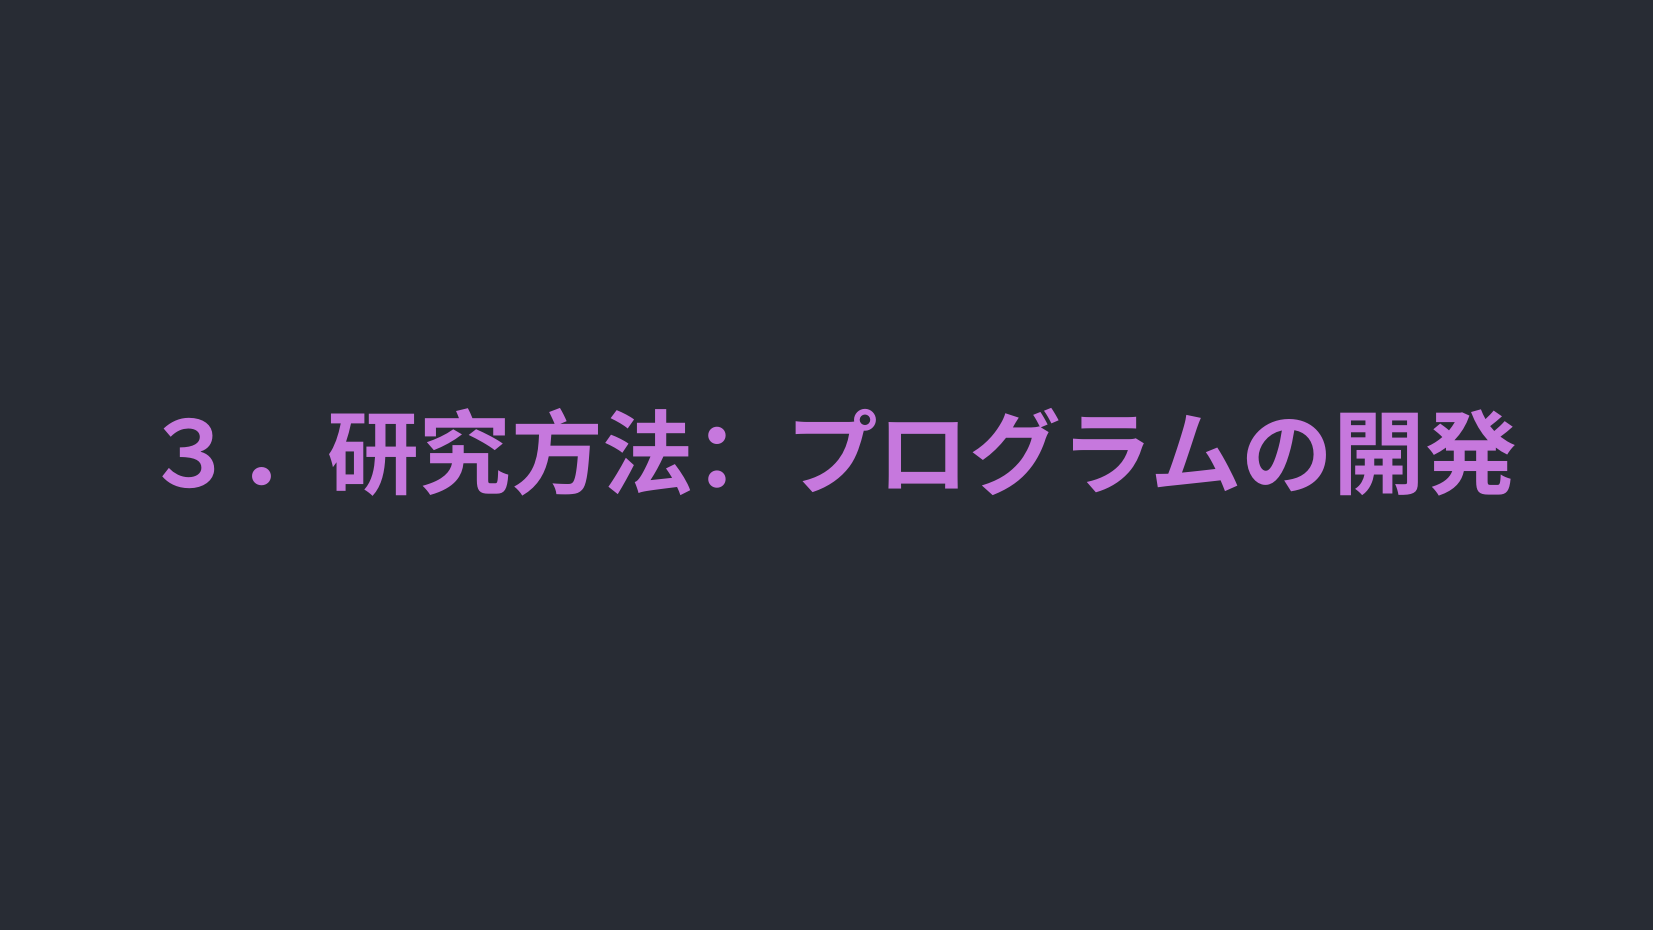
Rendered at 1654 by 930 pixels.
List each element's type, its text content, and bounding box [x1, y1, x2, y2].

title ３．研究方法：プログラムの開発 [87, 369, 1576, 526]
